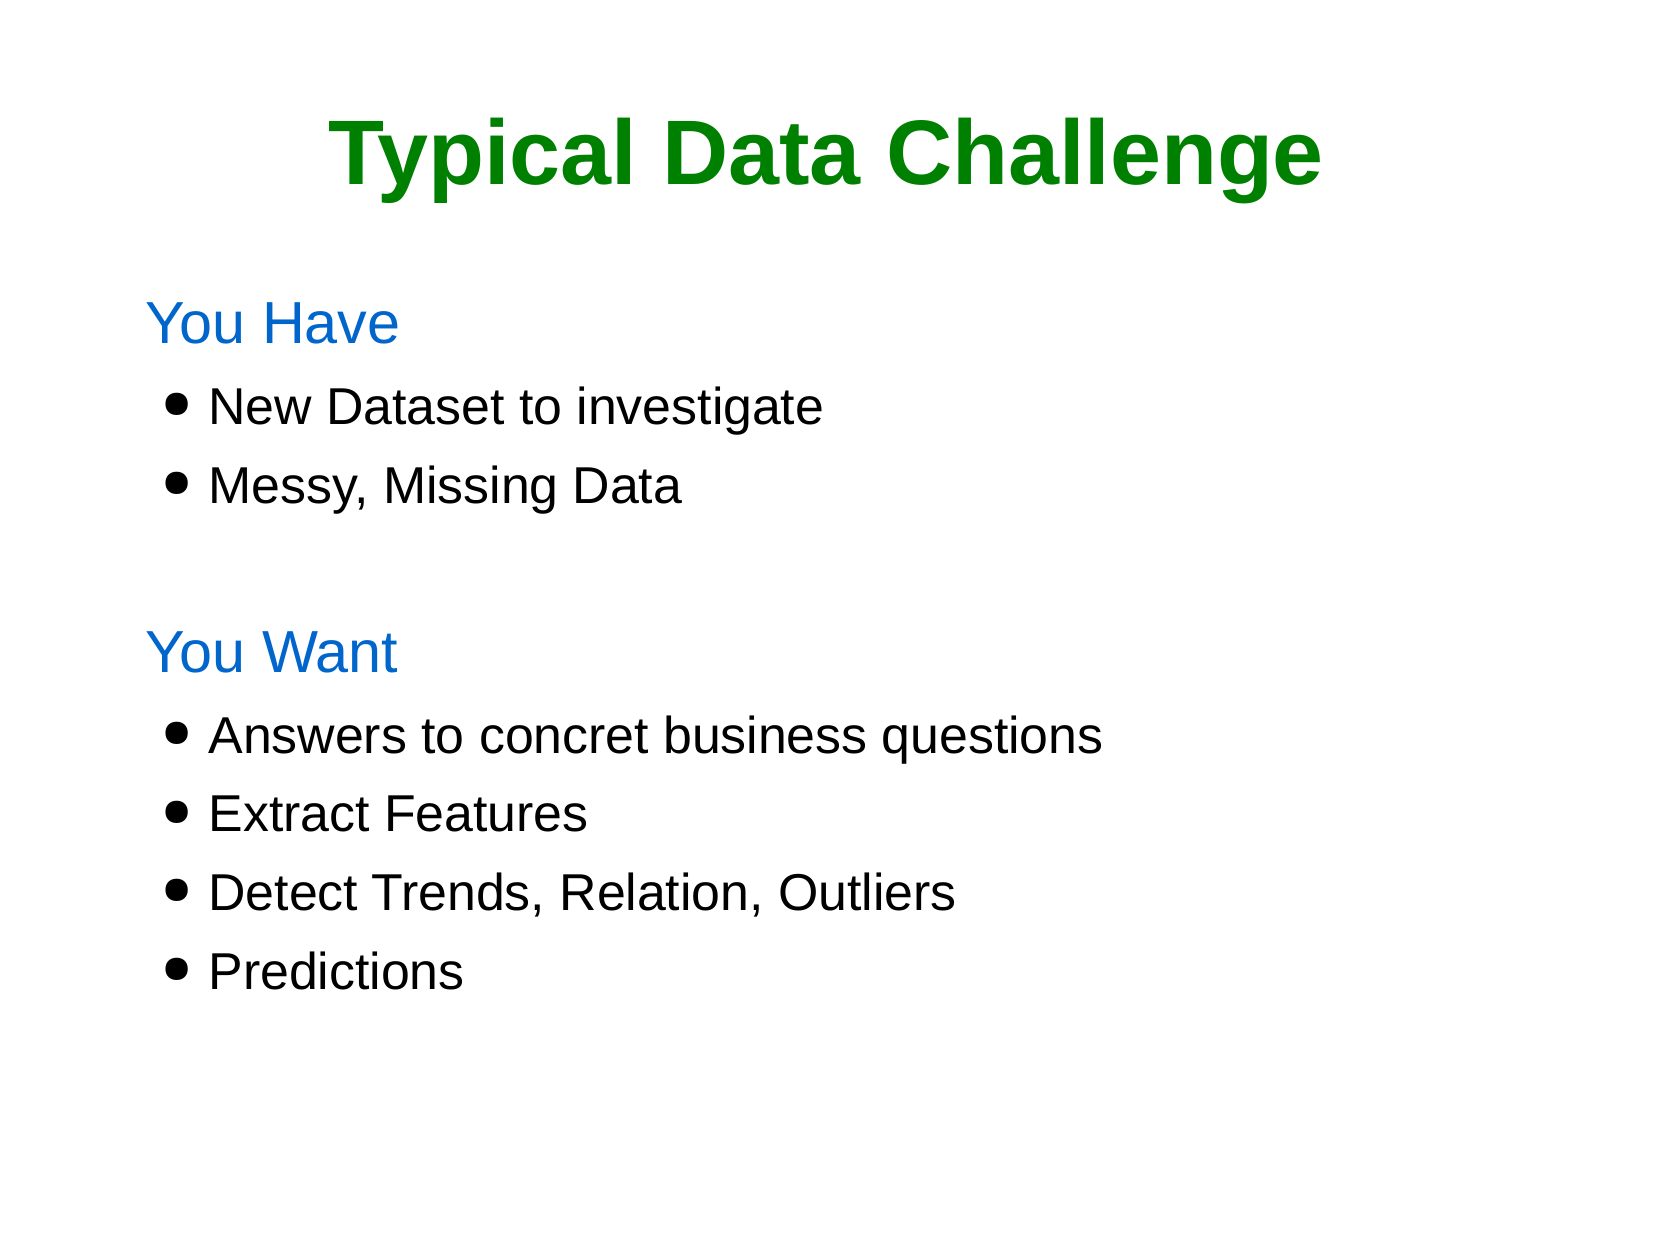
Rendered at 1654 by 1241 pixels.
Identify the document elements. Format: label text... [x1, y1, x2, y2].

title Typical Data Challenge [82, 49, 1571, 257]
list You Have New Dataset to investigate Messy, Missing Data You Want Answers to concret business questions Extract Features Detect Trends, Relation, Outliers Predictions [82, 290, 1571, 1010]
